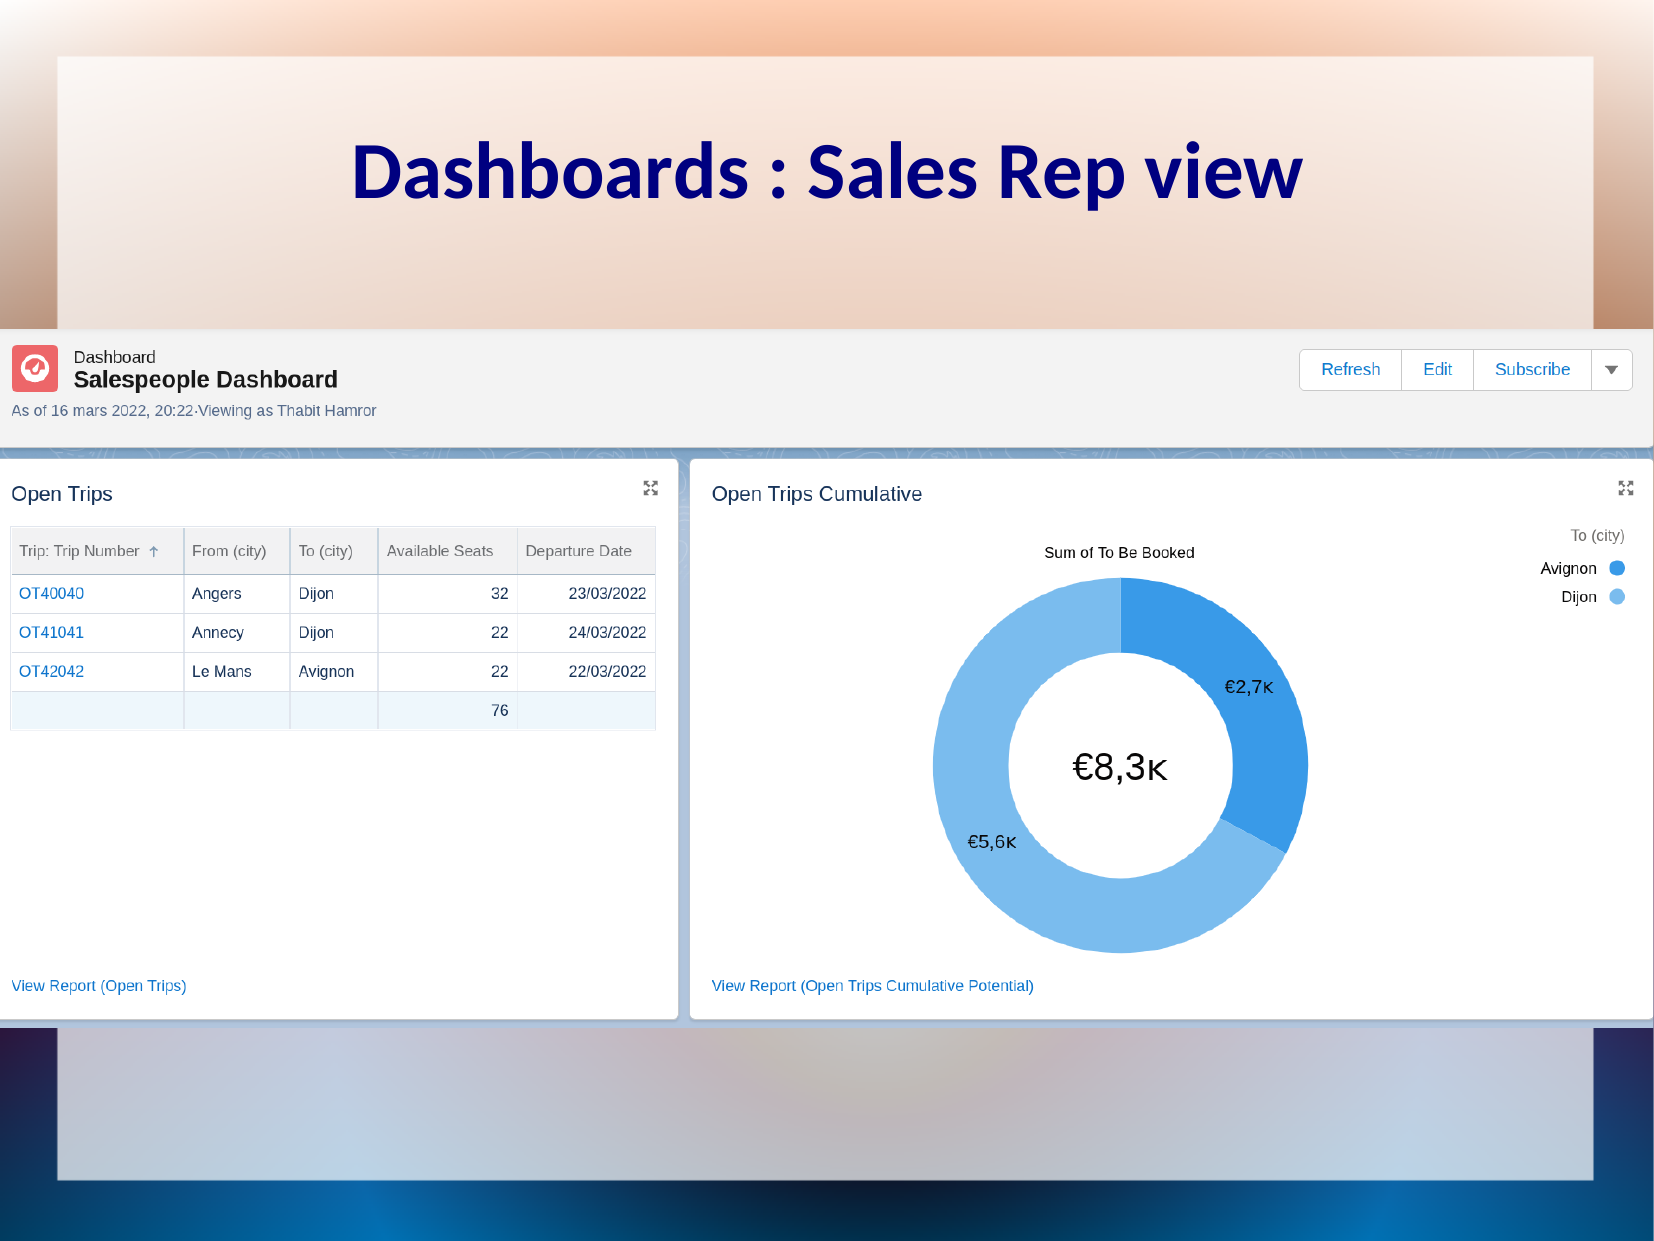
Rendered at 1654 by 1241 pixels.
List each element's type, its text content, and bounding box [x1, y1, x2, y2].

title Dashboards : Sales Rep view [84, 75, 1573, 283]
picture [0, 0, 1654, 1241]
